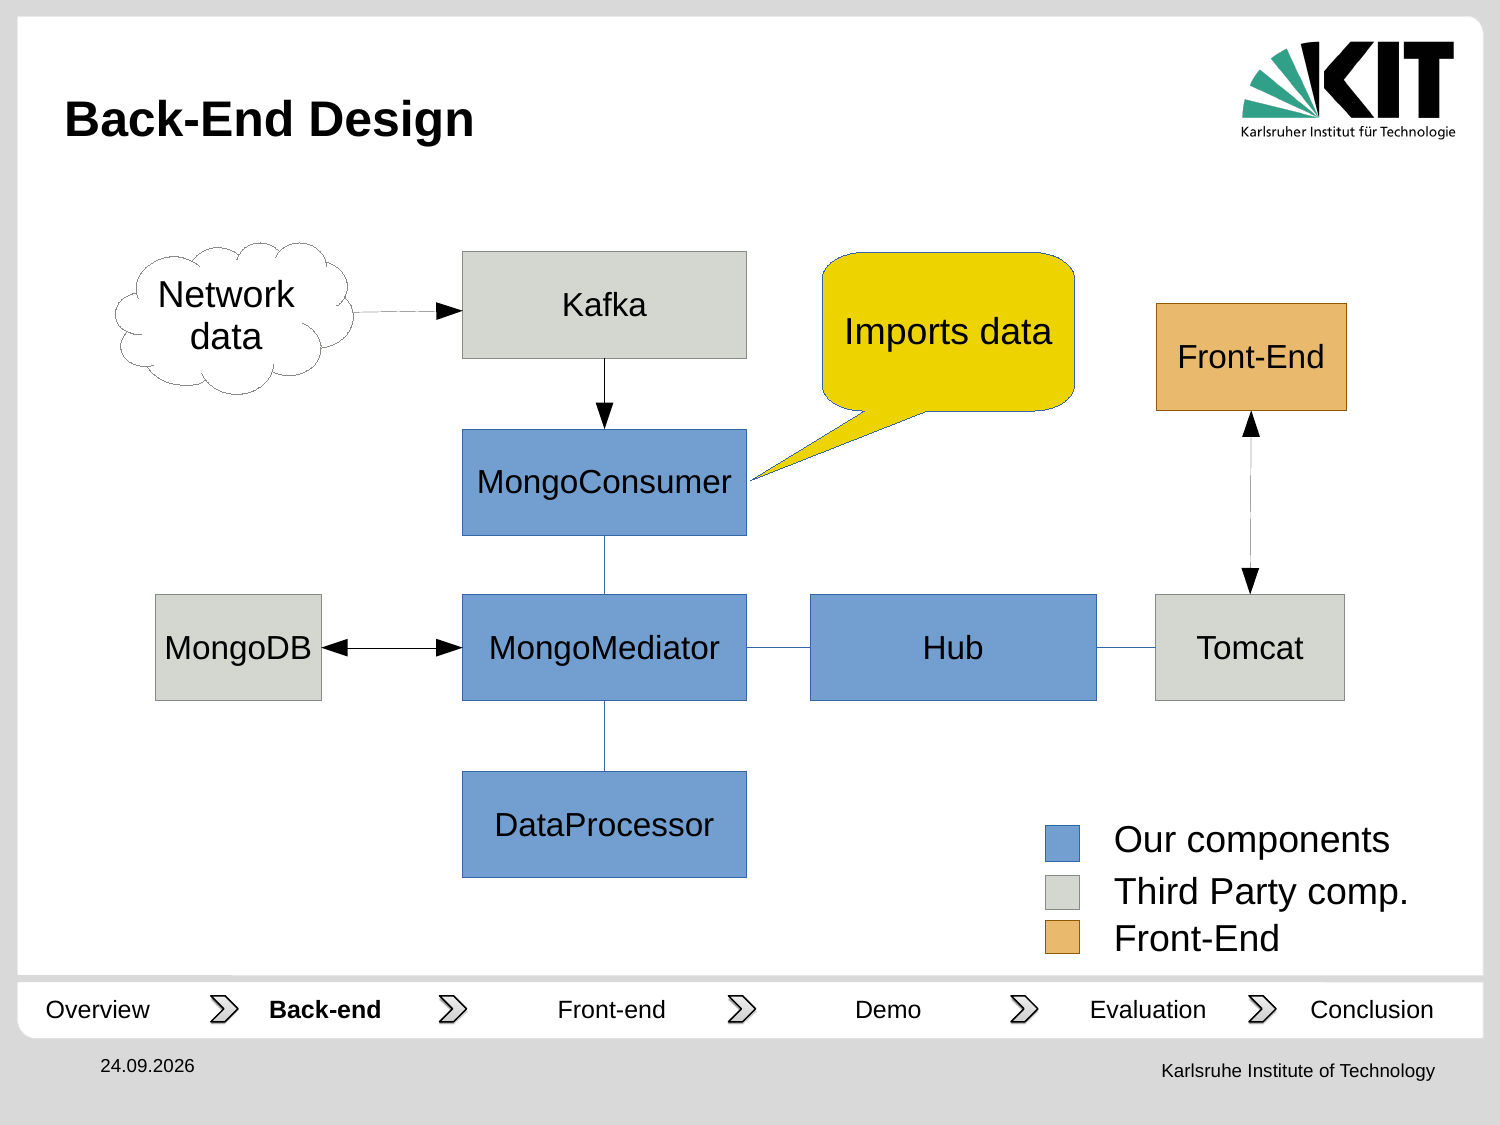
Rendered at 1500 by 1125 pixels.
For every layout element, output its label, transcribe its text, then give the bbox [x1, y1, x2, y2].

text_box [728, 995, 756, 1022]
text_box [1045, 920, 1080, 954]
picture [0, 0, 1500, 1125]
text_box Network data [115, 242, 354, 395]
text_box Third Party comp. [1099, 863, 1425, 920]
text_box Front-end [542, 986, 682, 1031]
text_box Kafka [462, 251, 747, 359]
text_box [1045, 875, 1080, 910]
text_box 13.04.2019 [100, 1053, 272, 1113]
text_box [1010, 995, 1038, 1022]
text_box [1248, 995, 1277, 1022]
text_box Demo [840, 986, 937, 1031]
text_box Hub [810, 594, 1097, 701]
text_box Overview [30, 986, 194, 1031]
text_box [210, 995, 238, 1022]
text_box Front-End [1156, 303, 1347, 411]
text_box Back-end [254, 986, 418, 1031]
title Back-End Design [64, 54, 1198, 147]
text_box Front-End [1099, 910, 1296, 967]
text_box Our components [1099, 810, 1406, 863]
text_box MongoMediator [462, 594, 747, 701]
text_box [439, 995, 467, 1022]
text_box Imports data [750, 252, 1075, 481]
text_box [1045, 825, 1080, 862]
text_box Conclusion [1295, 986, 1500, 1031]
text_box MongoConsumer [462, 429, 747, 536]
text_box Tomcat [1155, 594, 1345, 701]
text_box DataProcessor [462, 771, 747, 878]
text_box Evaluation [1075, 986, 1222, 1031]
text_box MongoDB [155, 594, 322, 701]
